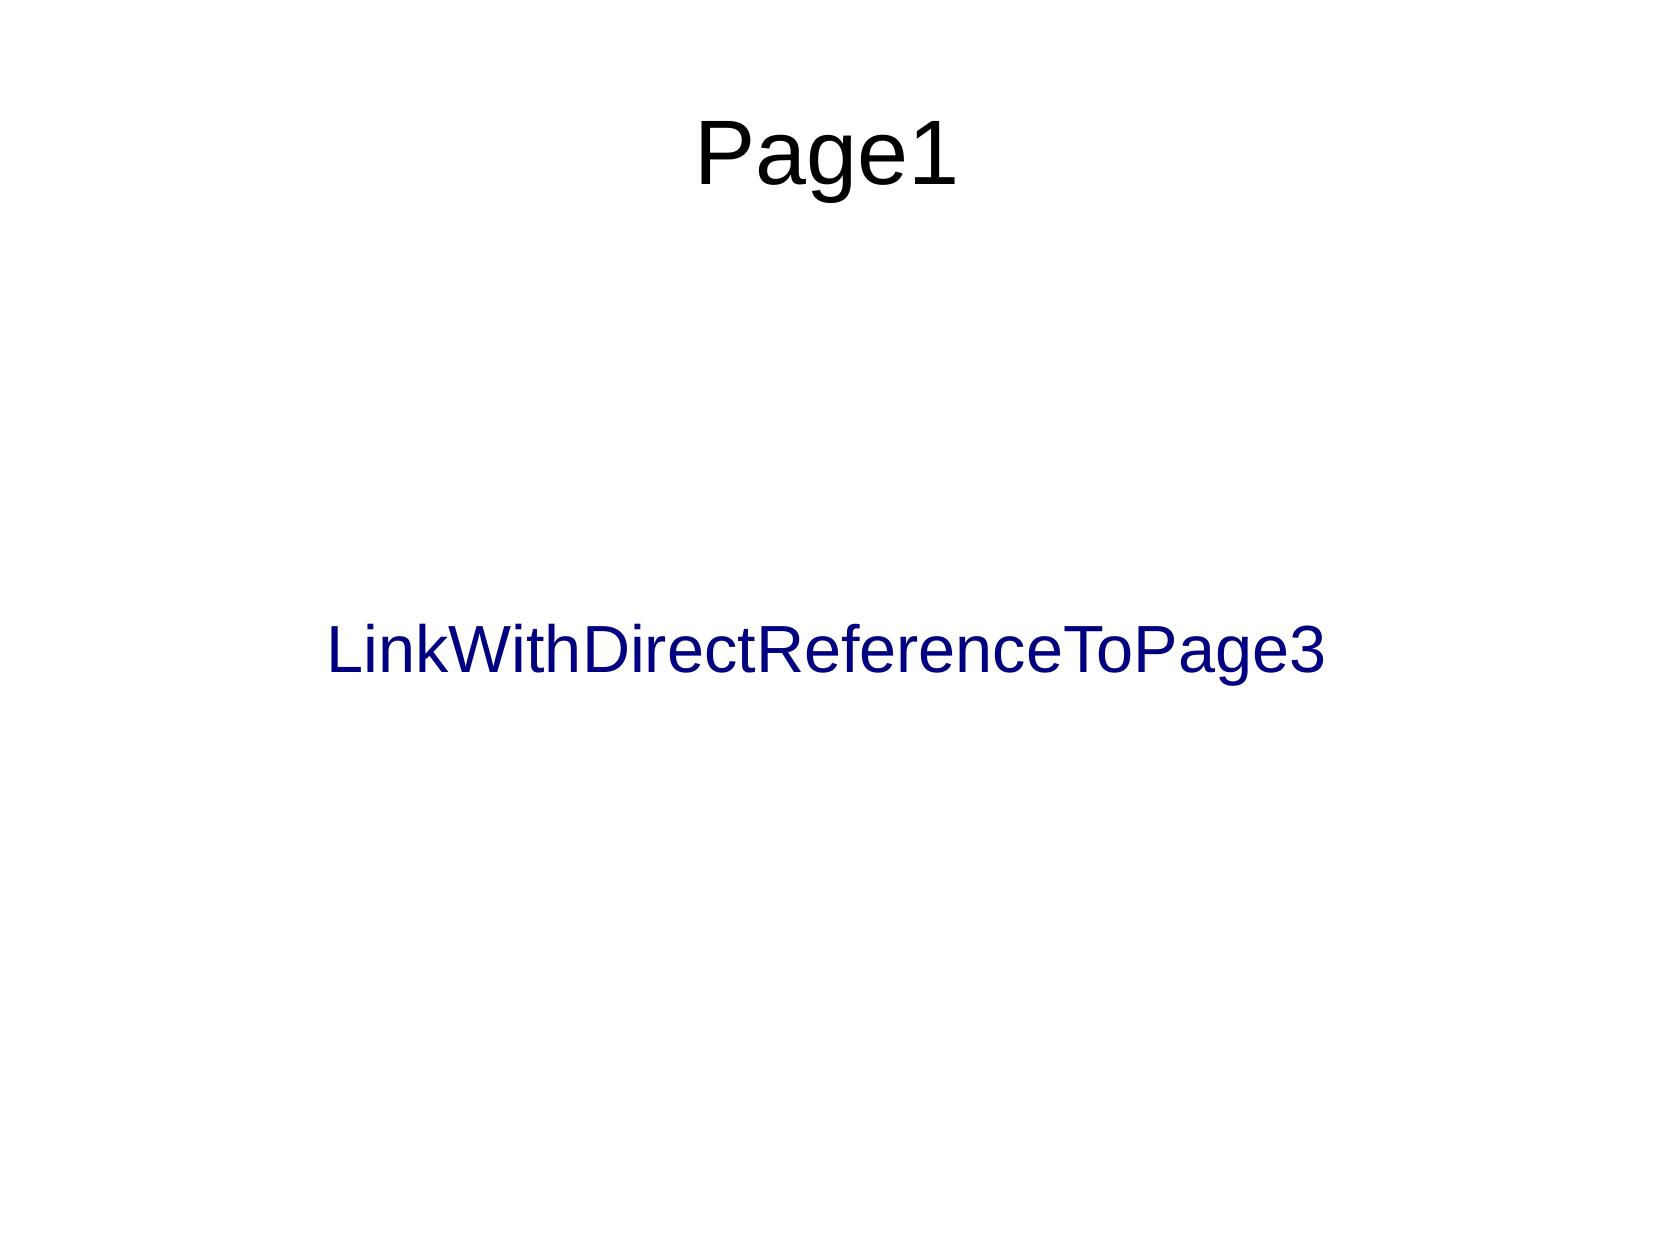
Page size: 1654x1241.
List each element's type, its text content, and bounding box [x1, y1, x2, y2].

title Page1 [82, 49, 1571, 257]
subtitle LinkWithDirectReferenceToPage3 [82, 290, 1571, 1010]
